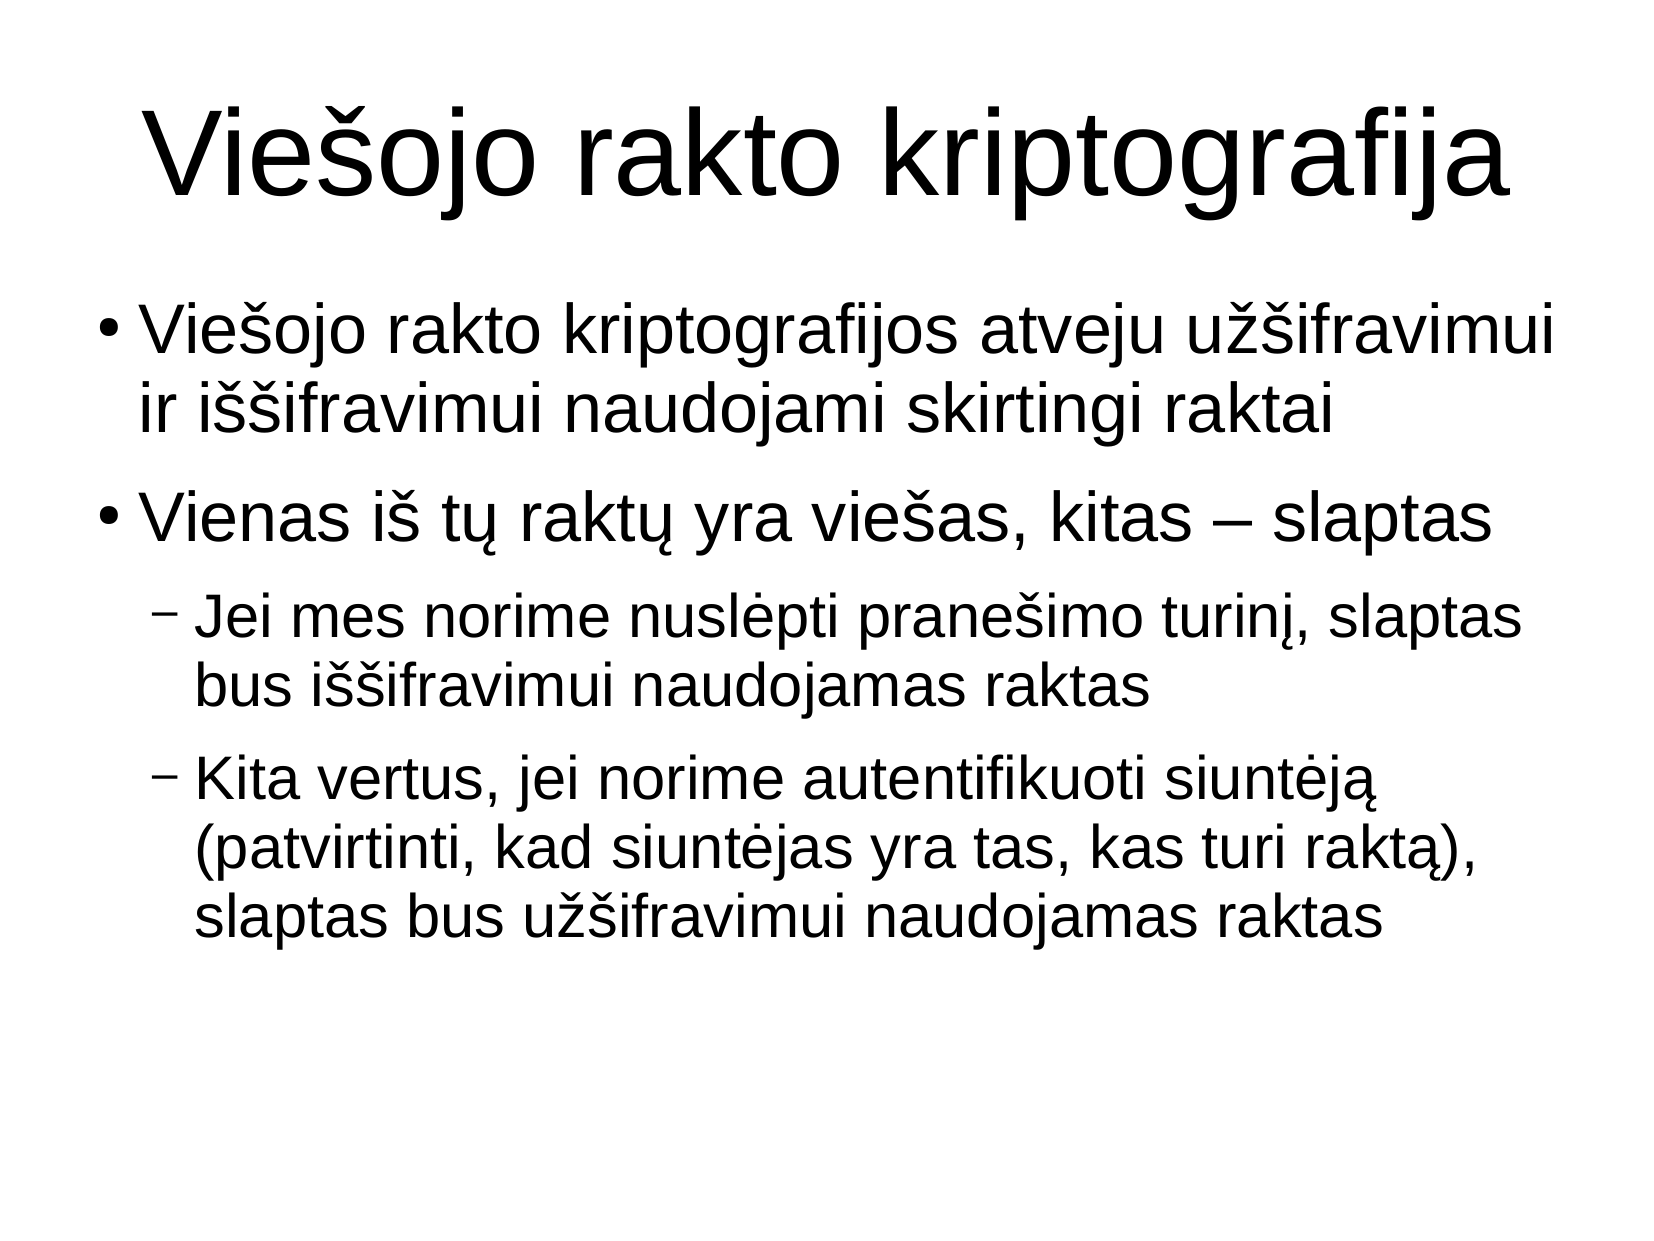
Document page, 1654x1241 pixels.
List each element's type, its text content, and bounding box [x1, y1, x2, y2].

list Viešojo rakto kriptografijos atveju užšifravimui ir iššifravimui naudojami skirtingi raktai Vienas iš tų raktų yra viešas, kitas – slaptas Jei mes norime nuslėpti pranešimo turinį, slaptas bus iššifravimui naudojamas raktas Kita vertus, jei norime autentifikuoti siuntėją (patvirtinti, kad siuntėjas yra tas, kas turi raktą), slaptas bus užšifravimui naudojamas raktas [82, 290, 1571, 1010]
title Viešojo rakto kriptografija [82, 49, 1571, 257]
